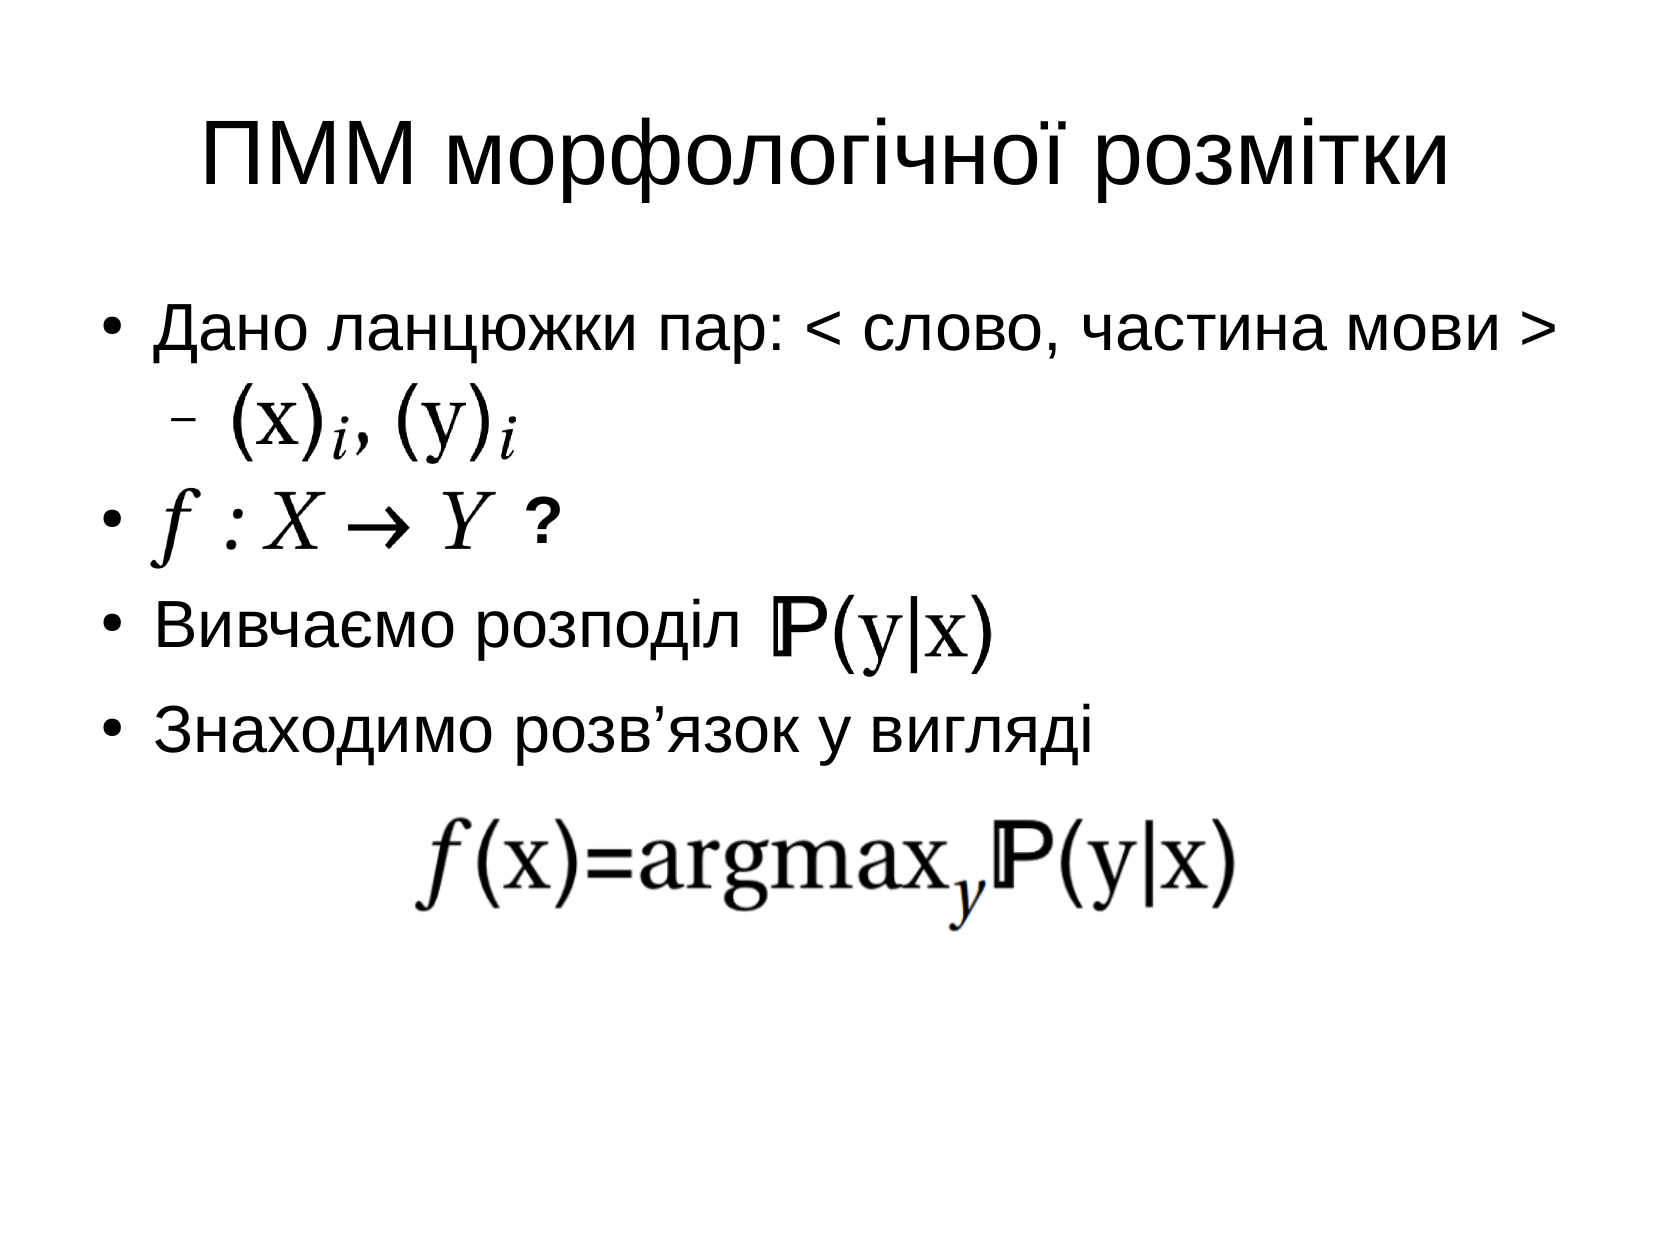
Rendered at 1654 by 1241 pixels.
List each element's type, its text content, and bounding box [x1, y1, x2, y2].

picture [228, 369, 519, 464]
title ПММ морфологічної розмітки [82, 49, 1571, 257]
list Дано ланцюжки пар: < слово, частина мови > ? Вивчаємо розподіл Знаходимо розв’язок у вигляді [82, 290, 1571, 1010]
picture [414, 803, 1240, 933]
picture [770, 581, 996, 677]
picture [150, 475, 496, 569]
